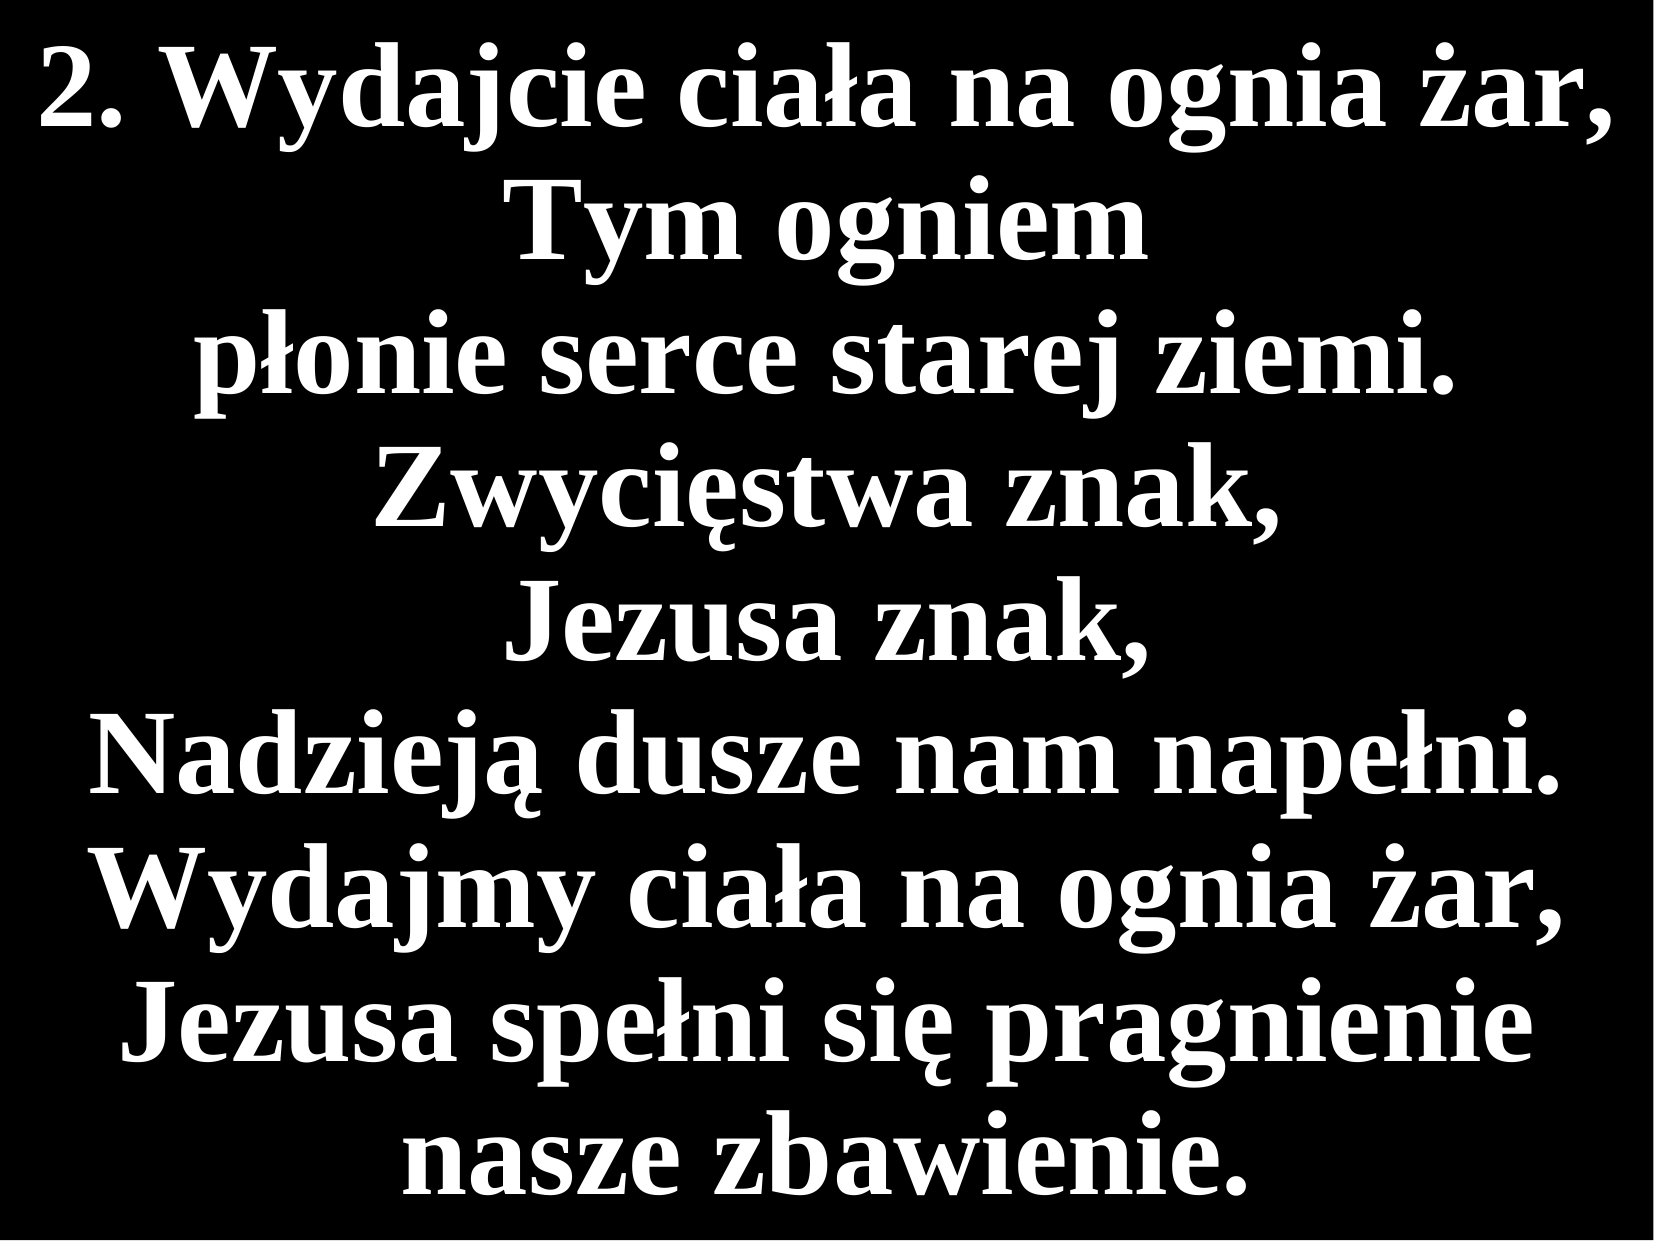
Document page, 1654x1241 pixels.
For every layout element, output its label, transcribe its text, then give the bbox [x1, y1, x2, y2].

title 2. Wydajcie ciała na ognia żar, Tym ogniem płonie serce starej ziemi. Zwycięstwa znak, Jezusa znak, Nadzieją dusze nam napełni. Wydajmy ciała na ognia żar, Jezusa spełni się pragnienie nasze zbawienie. [0, 0, 1654, 1241]
